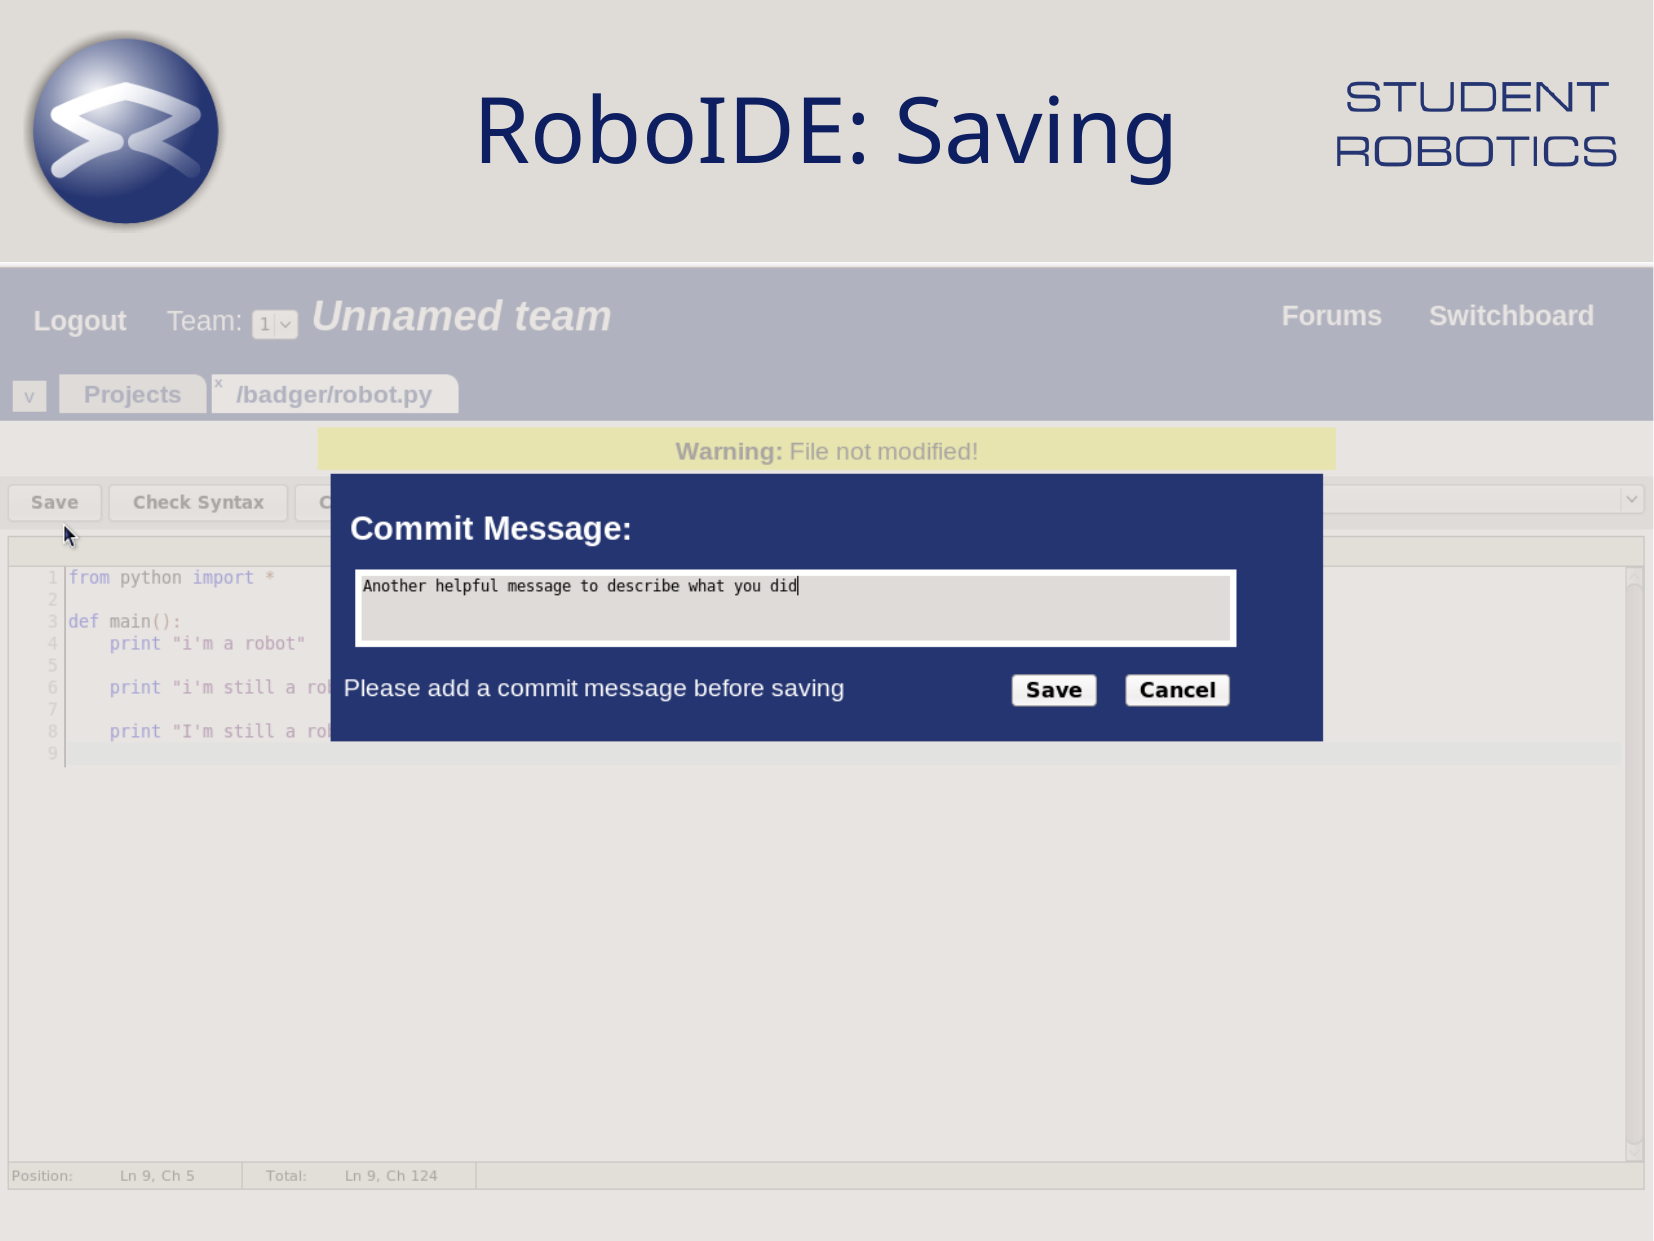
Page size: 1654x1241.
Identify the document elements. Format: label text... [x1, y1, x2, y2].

title RoboIDE: Saving [82, 7, 1571, 250]
picture [9, 19, 82, 245]
picture [0, 262, 1654, 1241]
picture [1571, 68, 1633, 174]
